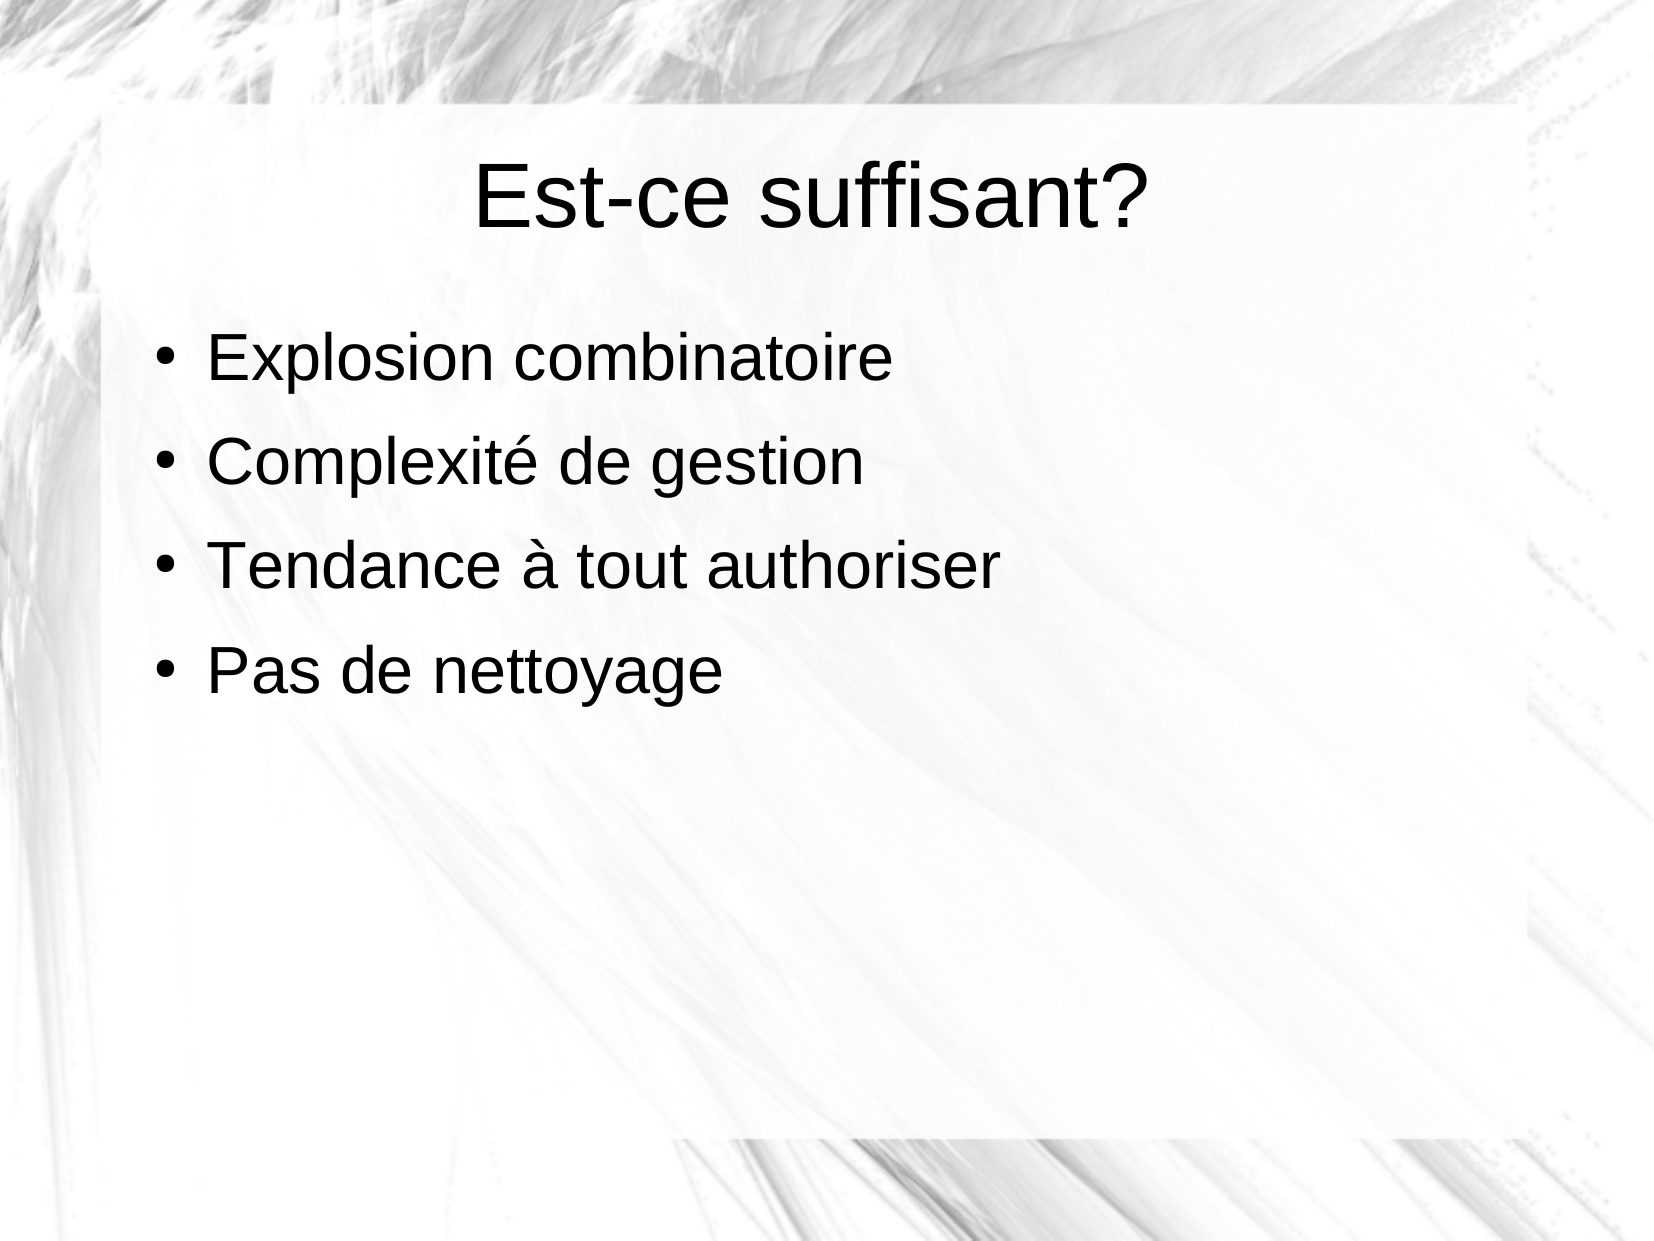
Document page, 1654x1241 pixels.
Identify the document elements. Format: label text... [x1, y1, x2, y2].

title Est-ce suffisant? [118, 119, 1506, 273]
picture [0, 0, 1654, 1241]
list Explosion combinatoire Complexité de gestion Tendance à tout authoriser Pas de nettoyage [118, 319, 1571, 931]
